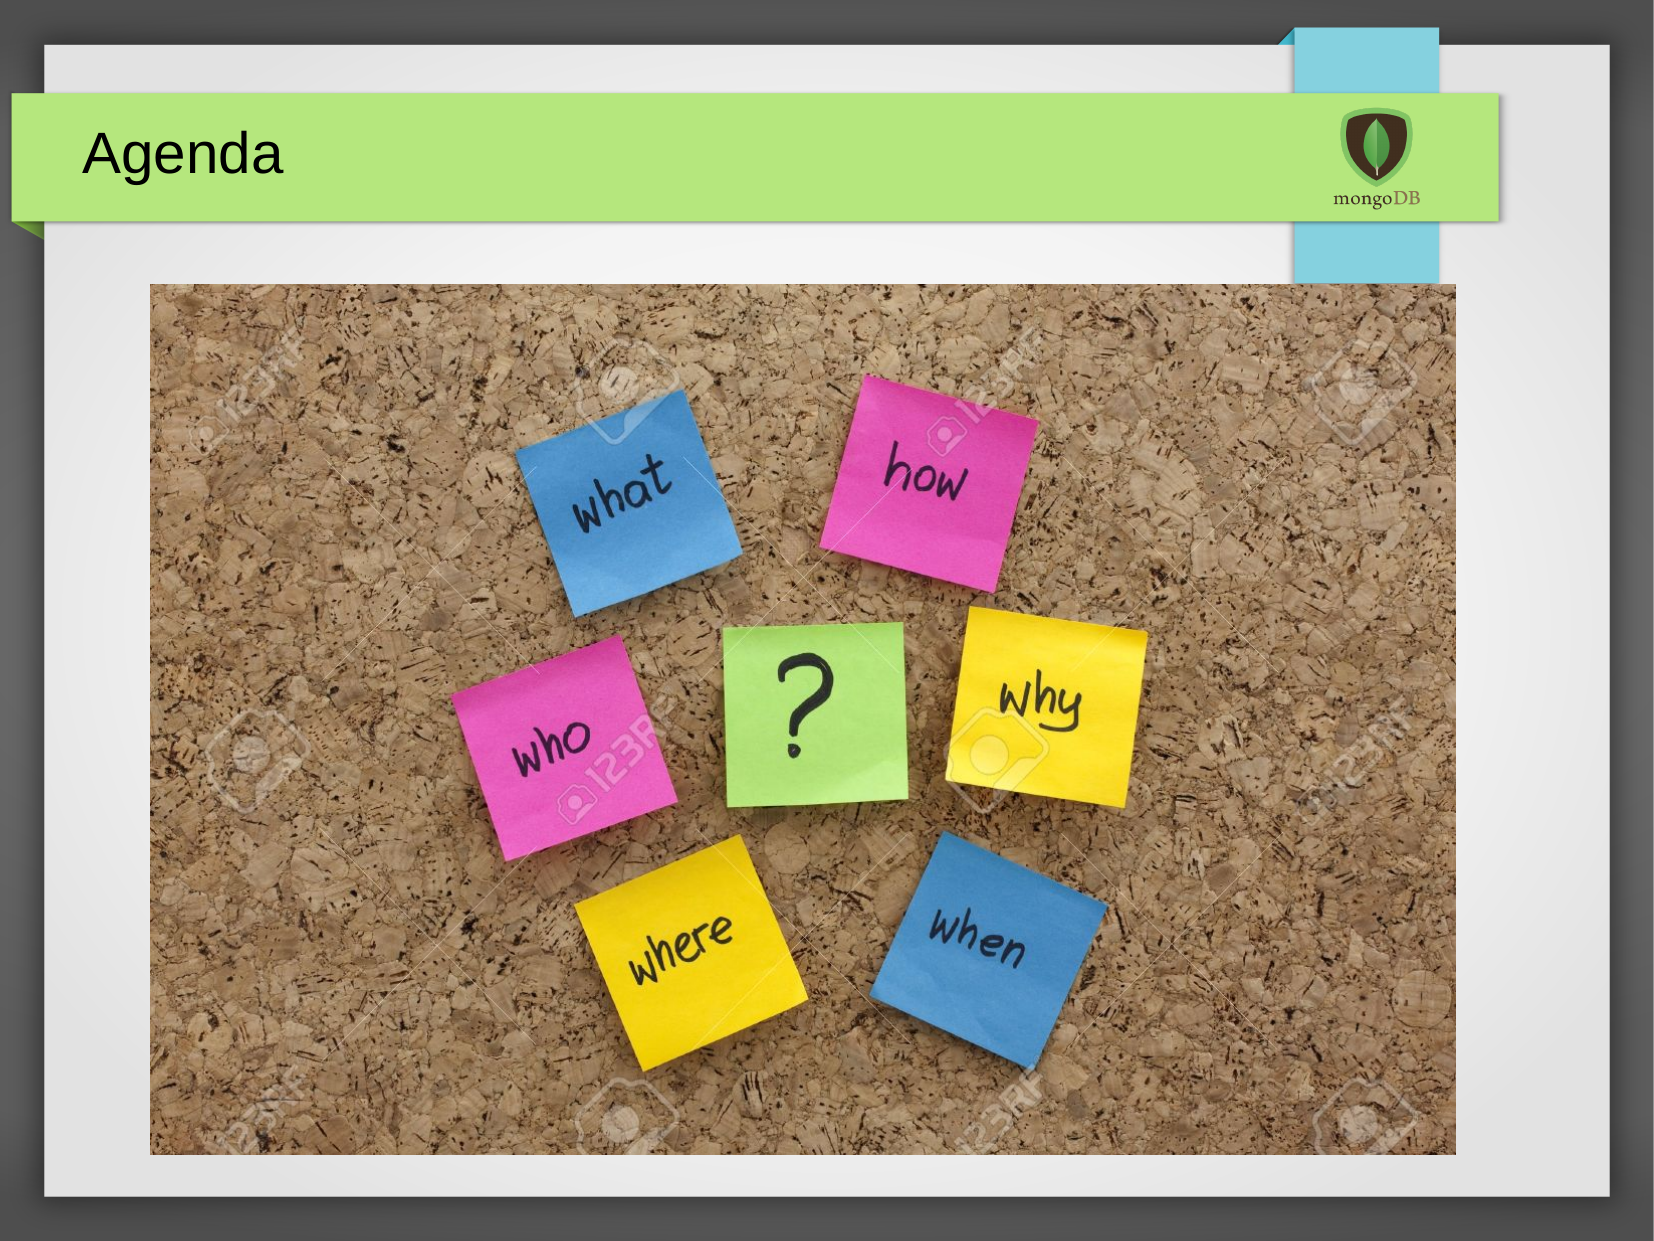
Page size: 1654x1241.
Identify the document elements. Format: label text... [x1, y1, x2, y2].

title Agenda [82, 94, 1264, 213]
picture [0, 0, 1654, 1241]
